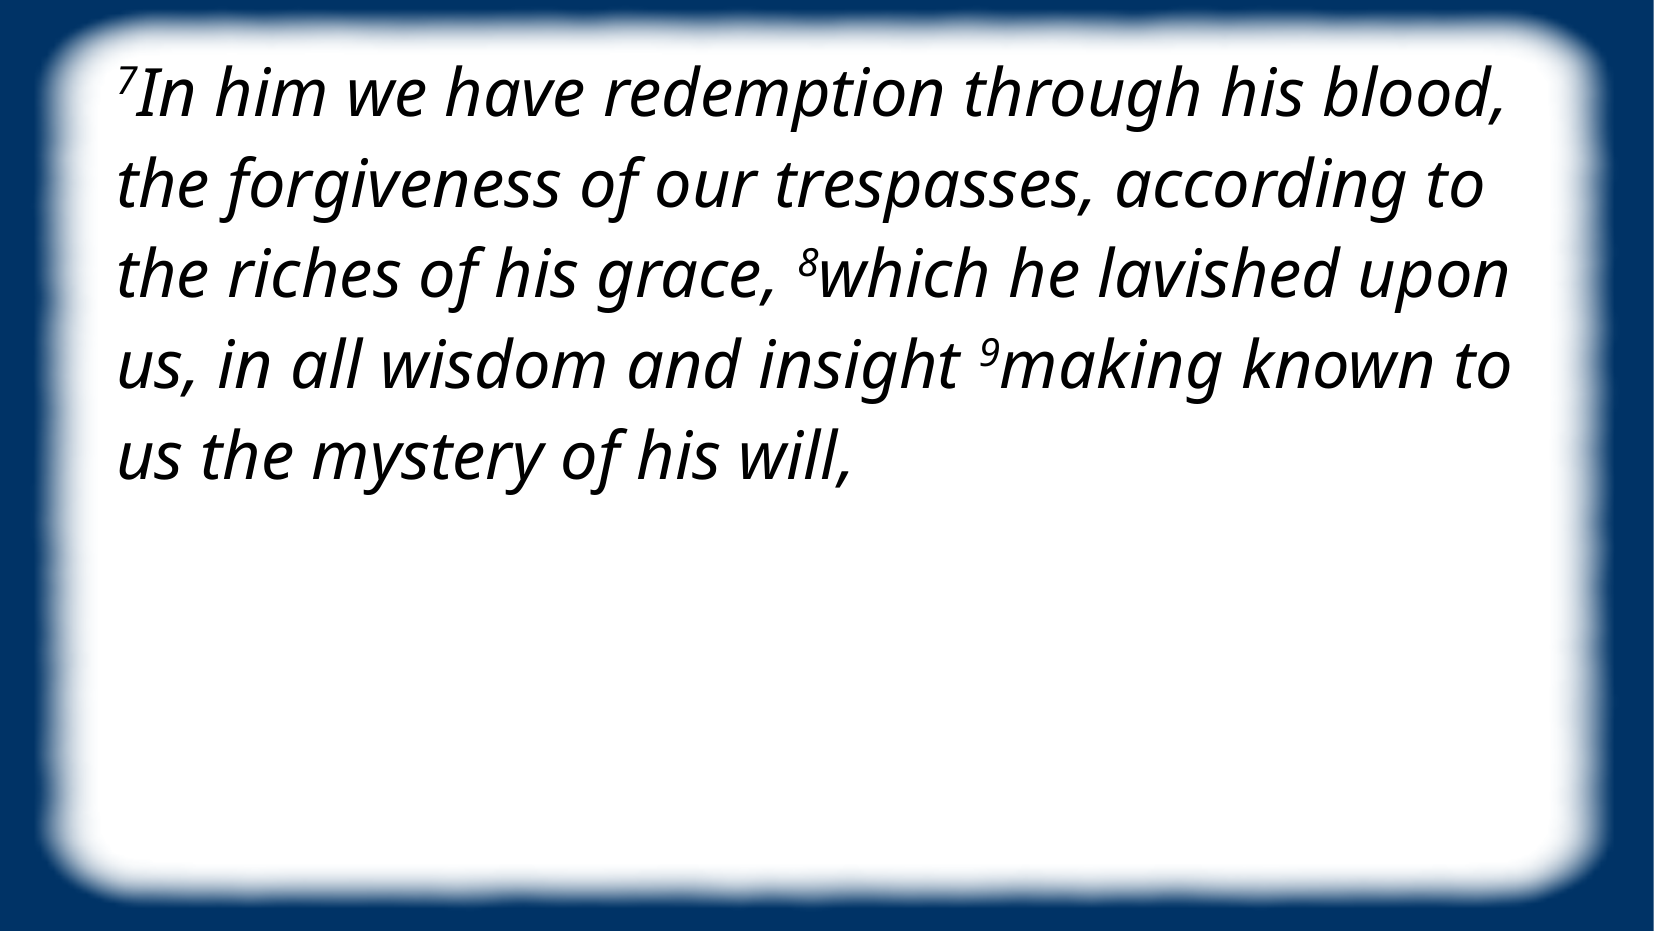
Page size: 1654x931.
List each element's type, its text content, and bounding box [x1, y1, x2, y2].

text_box 7In him we have redemption through his blood, the forgiveness of our trespasses, according to the riches of his grace, 8which he lavished upon us, in all wisdom and insight 9making known to us the mystery of his will, [101, 37, 1572, 497]
picture [0, 0, 1654, 931]
